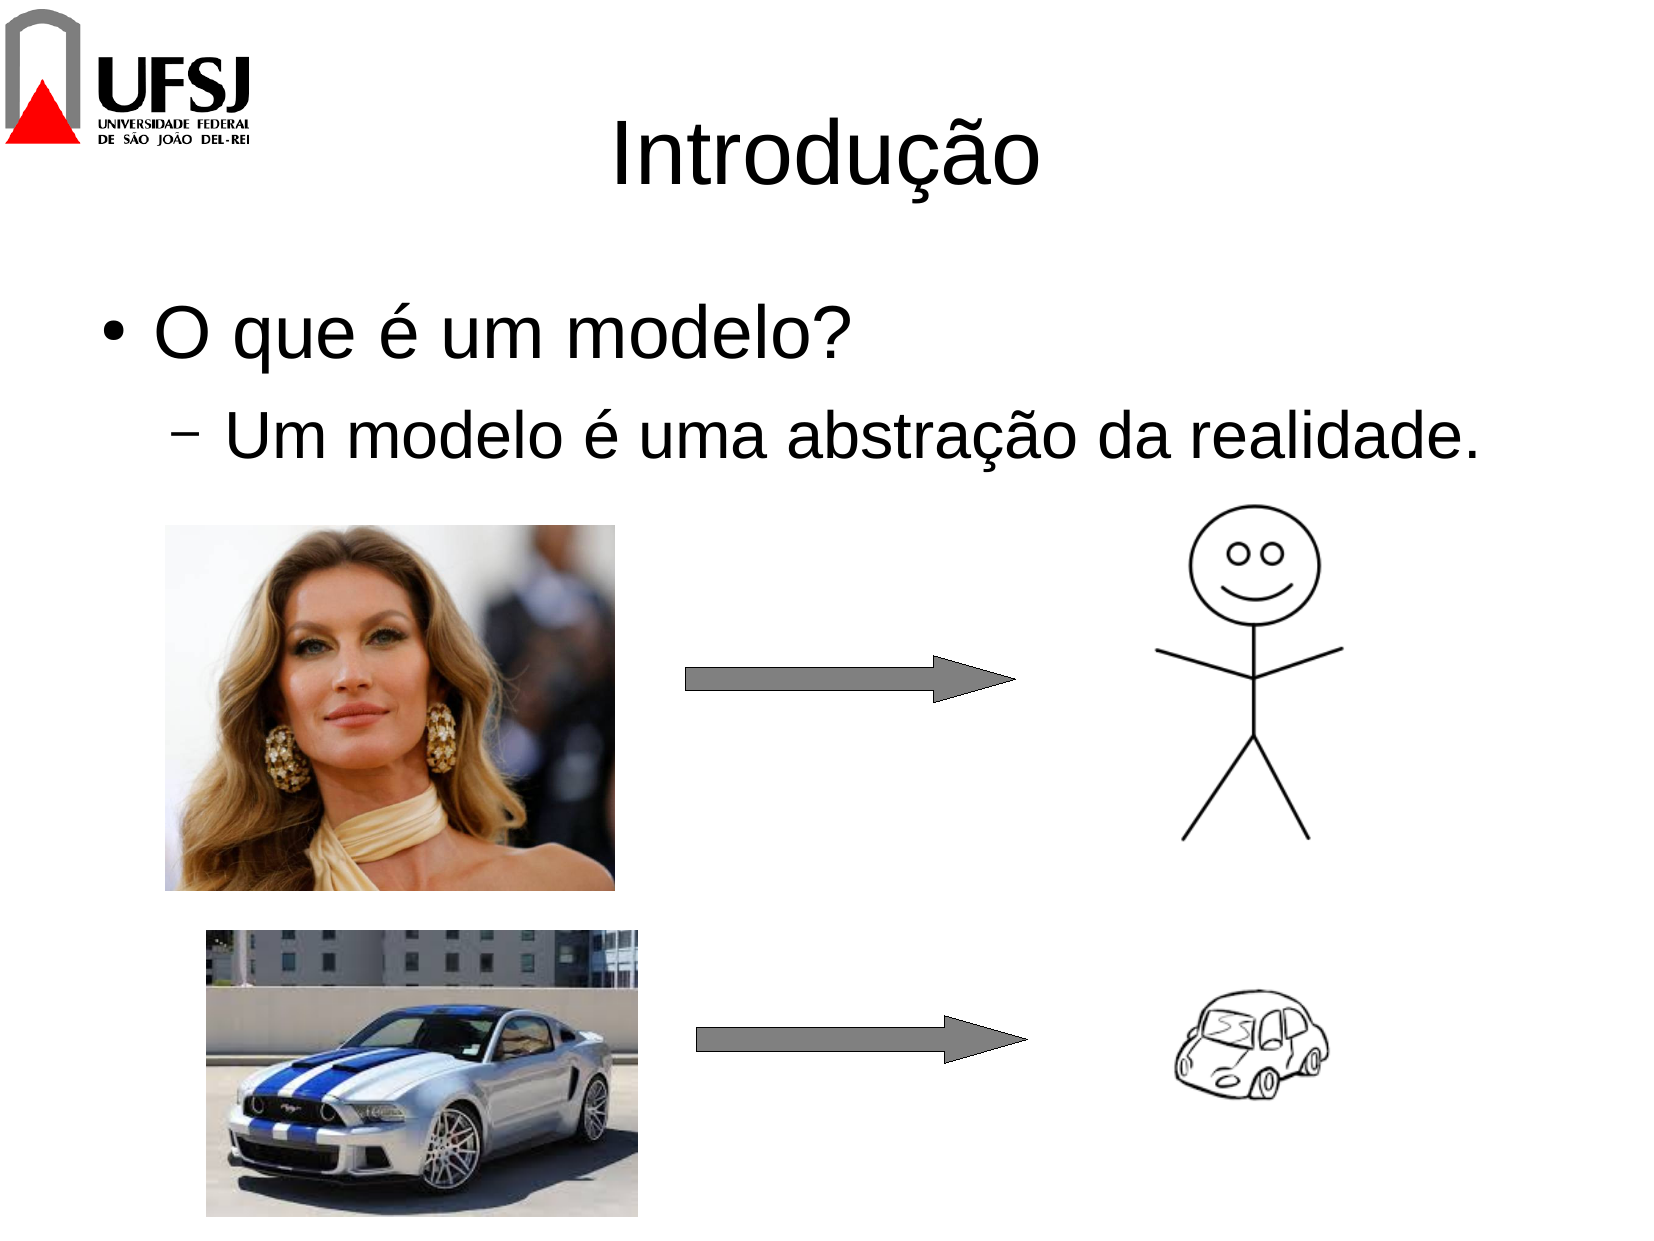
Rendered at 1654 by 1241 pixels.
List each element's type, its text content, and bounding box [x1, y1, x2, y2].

picture [5, 9, 249, 146]
picture [1145, 946, 1360, 1134]
list O que é um modelo? Um modelo é uma abstração da realidade. [82, 290, 1571, 1010]
picture [206, 930, 638, 1217]
picture [165, 525, 615, 891]
picture [1103, 466, 1396, 880]
title Introdução [82, 49, 1571, 257]
text_box [696, 1015, 1028, 1064]
text_box [685, 655, 1016, 703]
